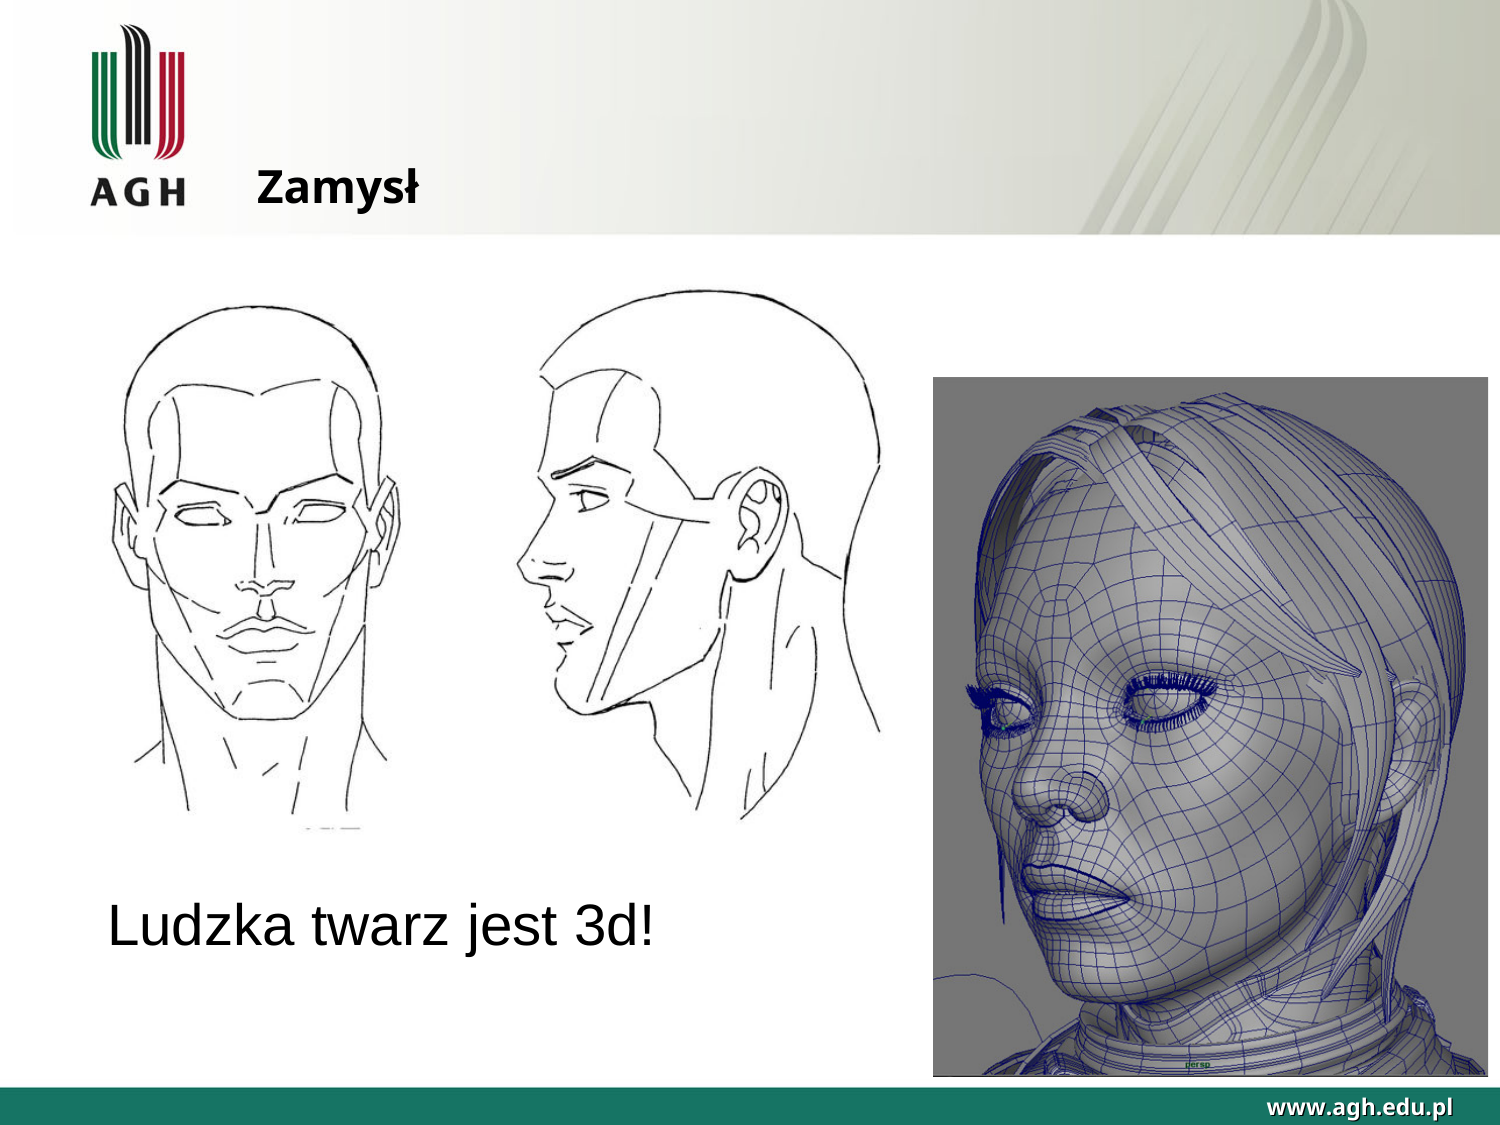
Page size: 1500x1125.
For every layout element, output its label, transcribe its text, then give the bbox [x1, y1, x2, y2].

title Zamysł [242, 137, 1425, 233]
text_box www.agh.edu.pl [1251, 1084, 1500, 1125]
picture [0, 0, 1500, 1125]
text_box Ludzka twarz jest 3d! [92, 879, 671, 965]
